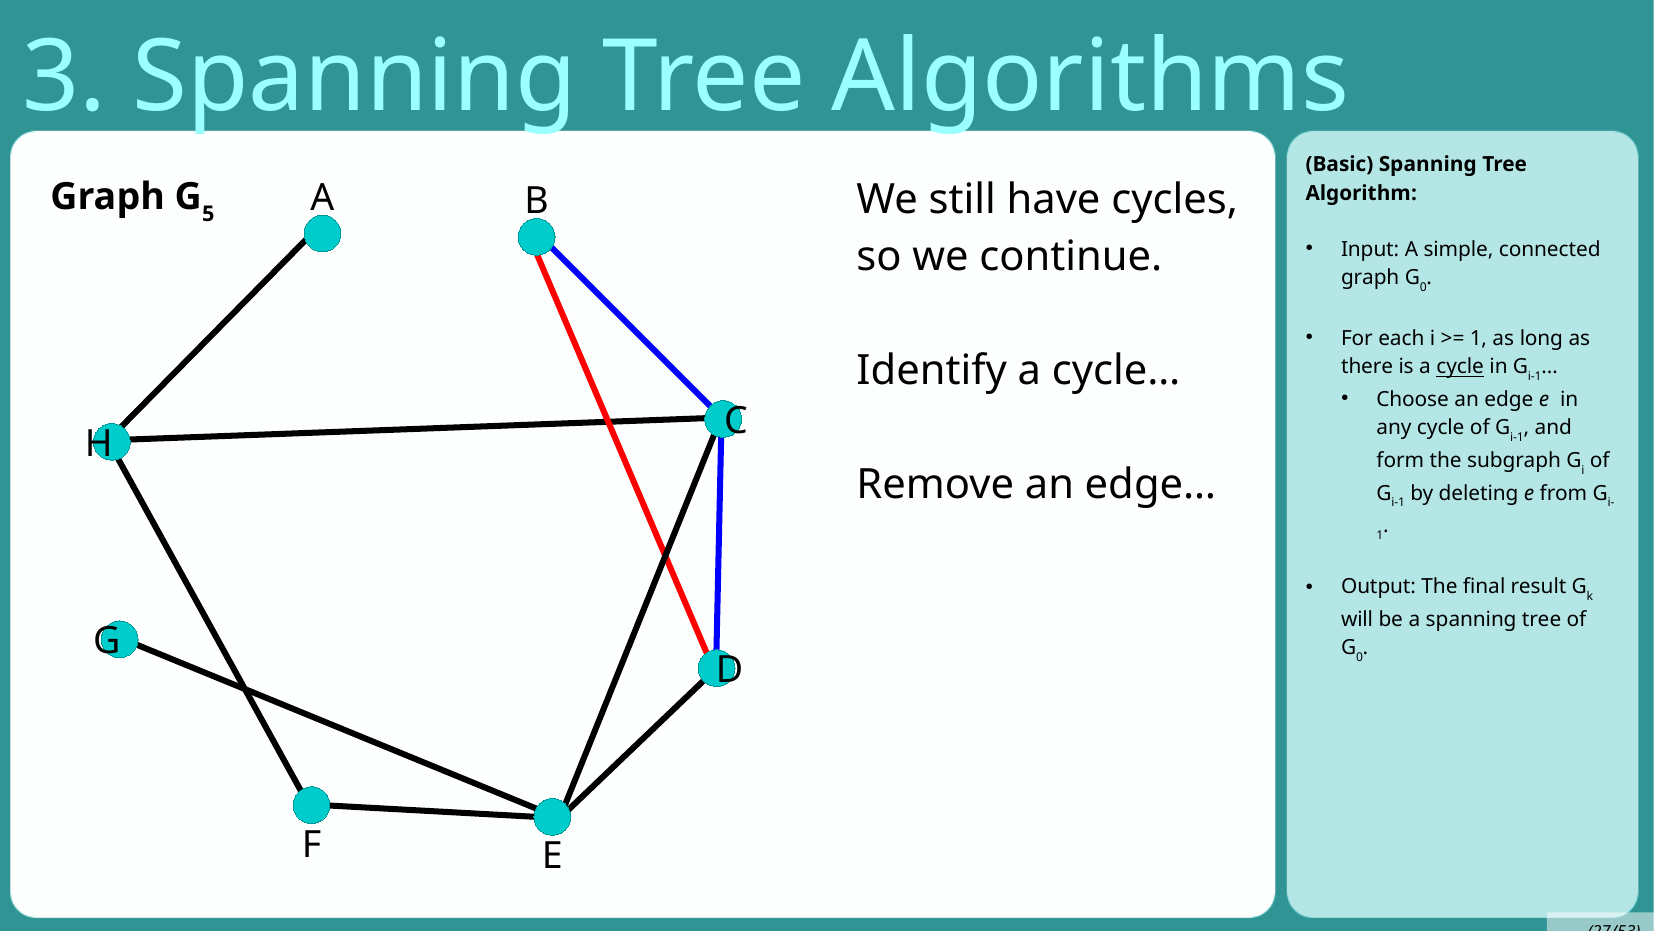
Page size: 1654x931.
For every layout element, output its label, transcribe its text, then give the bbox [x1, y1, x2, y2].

text_box E [533, 798, 571, 836]
text_box C [730, 409, 742, 430]
text_box D [698, 649, 731, 687]
text_box We still have cycles, so we continue. Identify a cycle… Remove an edge… [856, 169, 1247, 452]
text_box B [518, 218, 556, 256]
text_box (<number>/53) [1546, 912, 1654, 931]
text_box (Basic) Spanning Tree Algorithm: Input: A simple, connected graph G0. For each i >= 1, as long as there is a cycle in Gi-1… Choose an edge e in any cycle of Gi-1, and form the subgraph Gi of Gi-1 by deleting e from Gi-1. Output: The final result Gk will be a spanning tree of G0. [1290, 141, 1631, 661]
picture [0, 0, 1654, 931]
text_box H [93, 423, 131, 461]
title 3. Spanning Tree Algorithms [22, 13, 1511, 130]
text_box Graph G5 [35, 161, 242, 229]
text_box C [704, 400, 737, 438]
text_box F [293, 786, 330, 824]
text_box A [304, 215, 341, 252]
text_box G [101, 620, 139, 658]
text_box D [722, 658, 736, 679]
